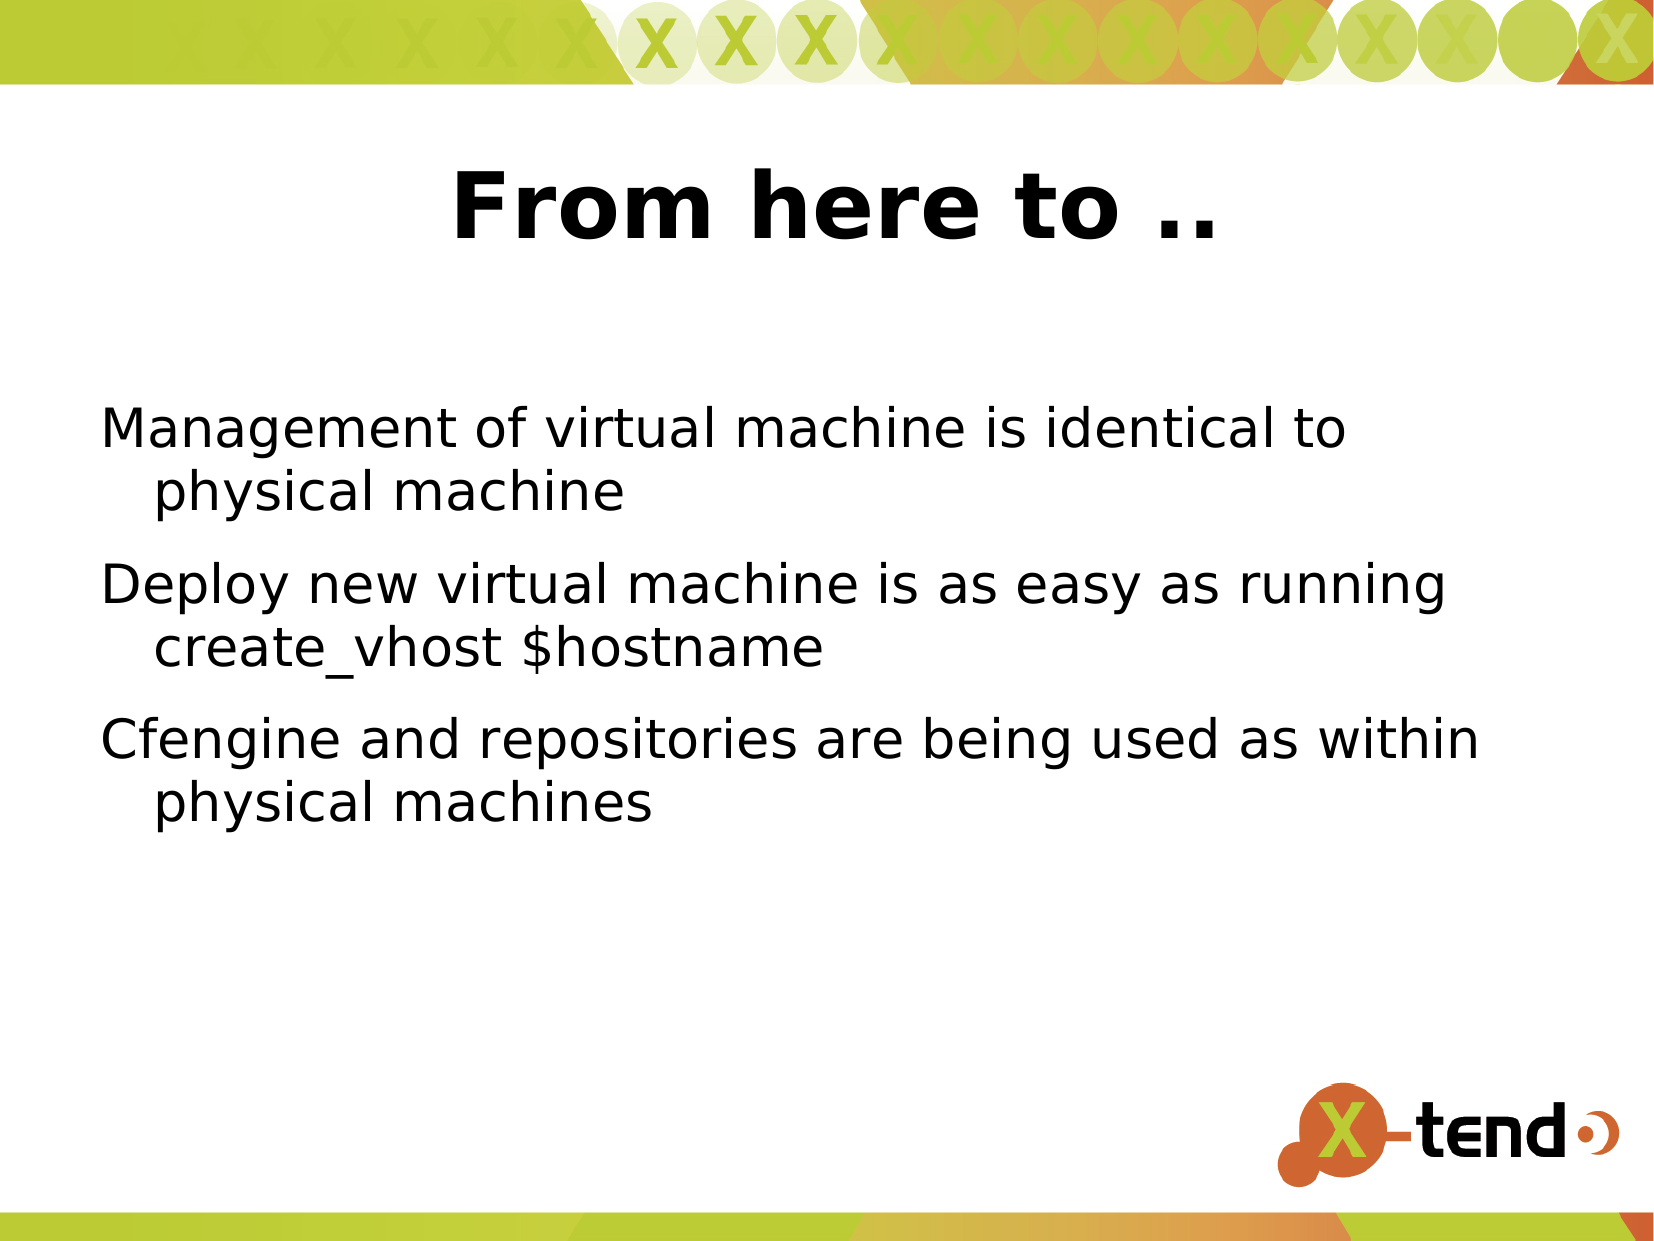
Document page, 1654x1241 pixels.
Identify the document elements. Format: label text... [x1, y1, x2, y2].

title From here to .. [121, 102, 1534, 290]
picture [0, 0, 1654, 1241]
list Management of virtual machine is identical to physical machine Deploy new virtual machine is as easy as running create_vhost $hostname Cfengine and repositories are being used as within physical machines [82, 290, 1571, 1109]
